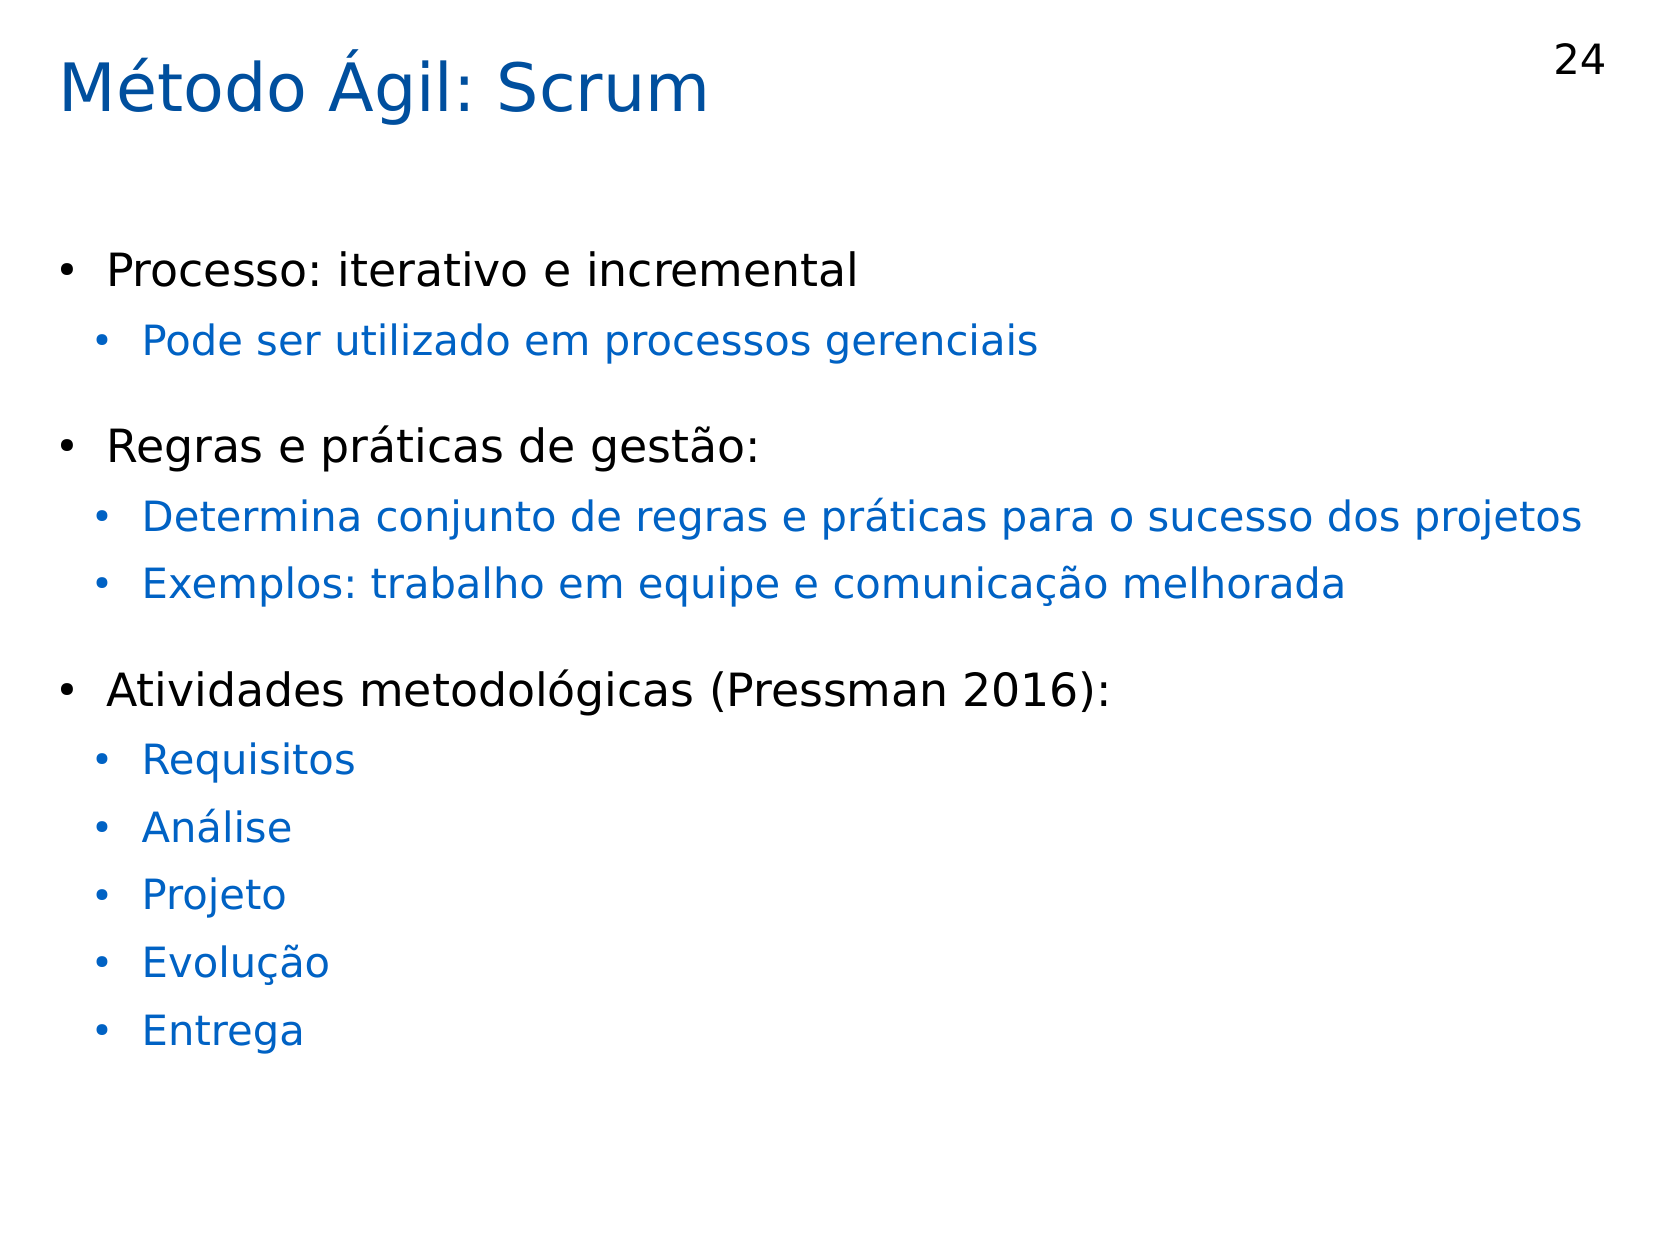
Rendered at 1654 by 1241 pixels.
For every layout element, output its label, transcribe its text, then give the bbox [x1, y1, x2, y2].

title Método Ágil: Scrum [59, 29, 1506, 148]
list Processo: iterativo e incremental Pode ser utilizado em processos gerenciais Regras e práticas de gestão: Determina conjunto de regras e práticas para o sucesso dos projetos Exemplos: trabalho em equipe e comunicação melhorada Atividades metodológicas (Pressman 2016): Requisitos Análise Projeto Evolução Entrega [59, 236, 1595, 1211]
